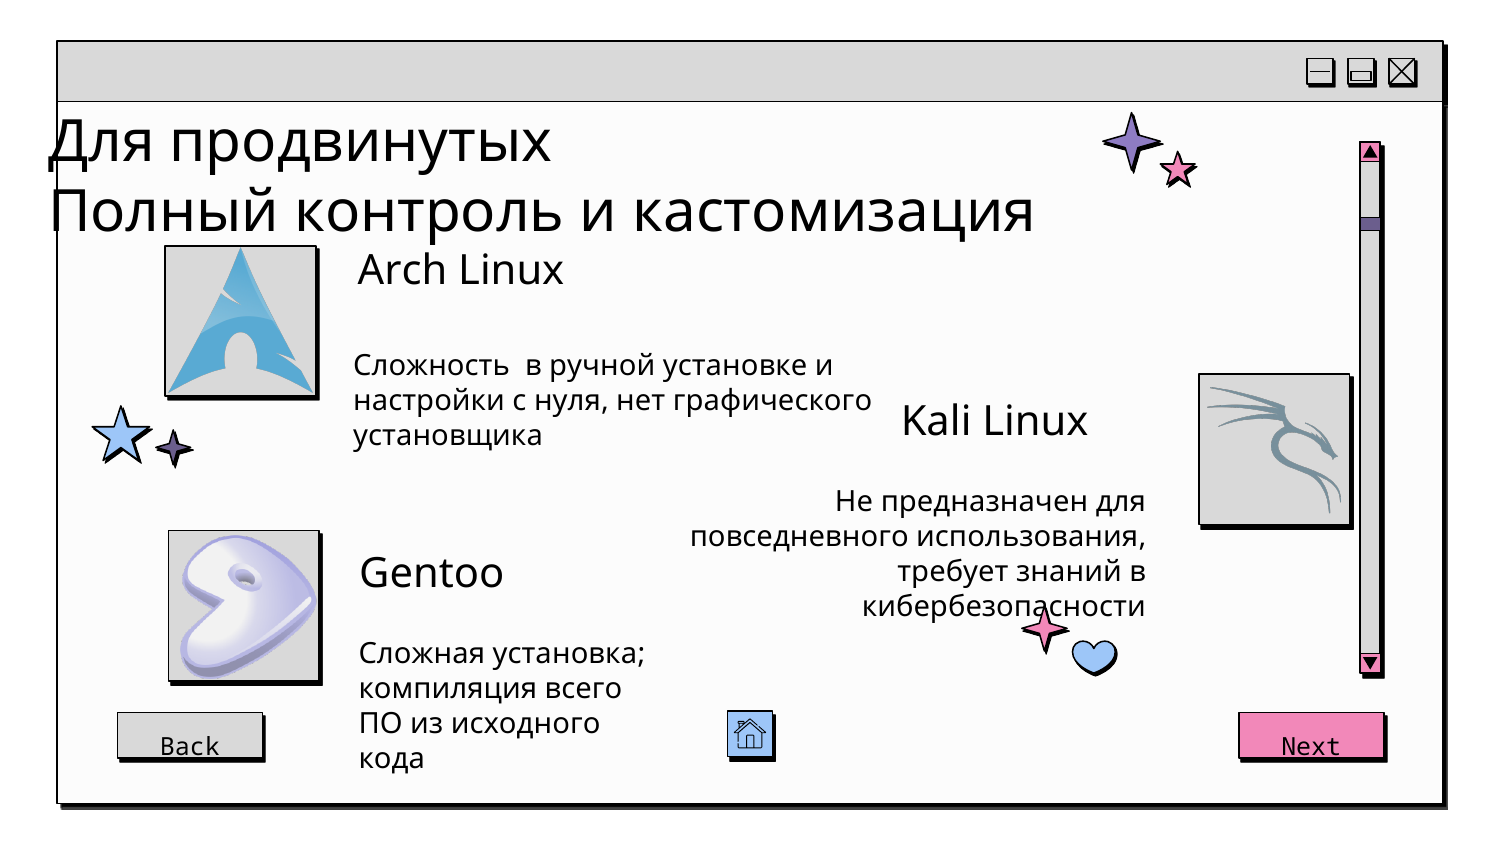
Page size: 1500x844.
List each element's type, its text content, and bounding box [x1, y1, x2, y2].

subtitle Gentoo [344, 530, 897, 596]
subtitle Kali Linux [885, 378, 1152, 443]
text_box [1021, 605, 1068, 652]
text_box [117, 712, 263, 758]
text_box [727, 711, 773, 757]
text_box [168, 530, 174, 682]
picture [168, 247, 313, 393]
subtitle Arch Linux [342, 227, 895, 293]
text_box [165, 245, 317, 397]
picture [174, 530, 324, 689]
text_box [1160, 151, 1196, 185]
subtitle Сложность в ручной установке и настройки с нуля, нет графического установщика [338, 331, 891, 397]
text_box [1360, 142, 1380, 673]
text_box [1102, 112, 1161, 171]
picture [1202, 378, 1346, 522]
text_box [1072, 641, 1116, 674]
title Для продвинутых Полный контроль и кастомизация [33, 88, 1447, 207]
subtitle Next [1250, 714, 1373, 753]
text_box [1198, 373, 1350, 525]
text_box [155, 429, 191, 465]
subtitle Back [129, 714, 251, 753]
text_box [1238, 712, 1384, 758]
subtitle Не предназначен для повседневного использования, требует знаний в кибербезопасности [674, 467, 1227, 538]
subtitle Сложная установка; компиляция всего ПО из исходного кода [343, 619, 664, 726]
text_box [92, 405, 150, 461]
